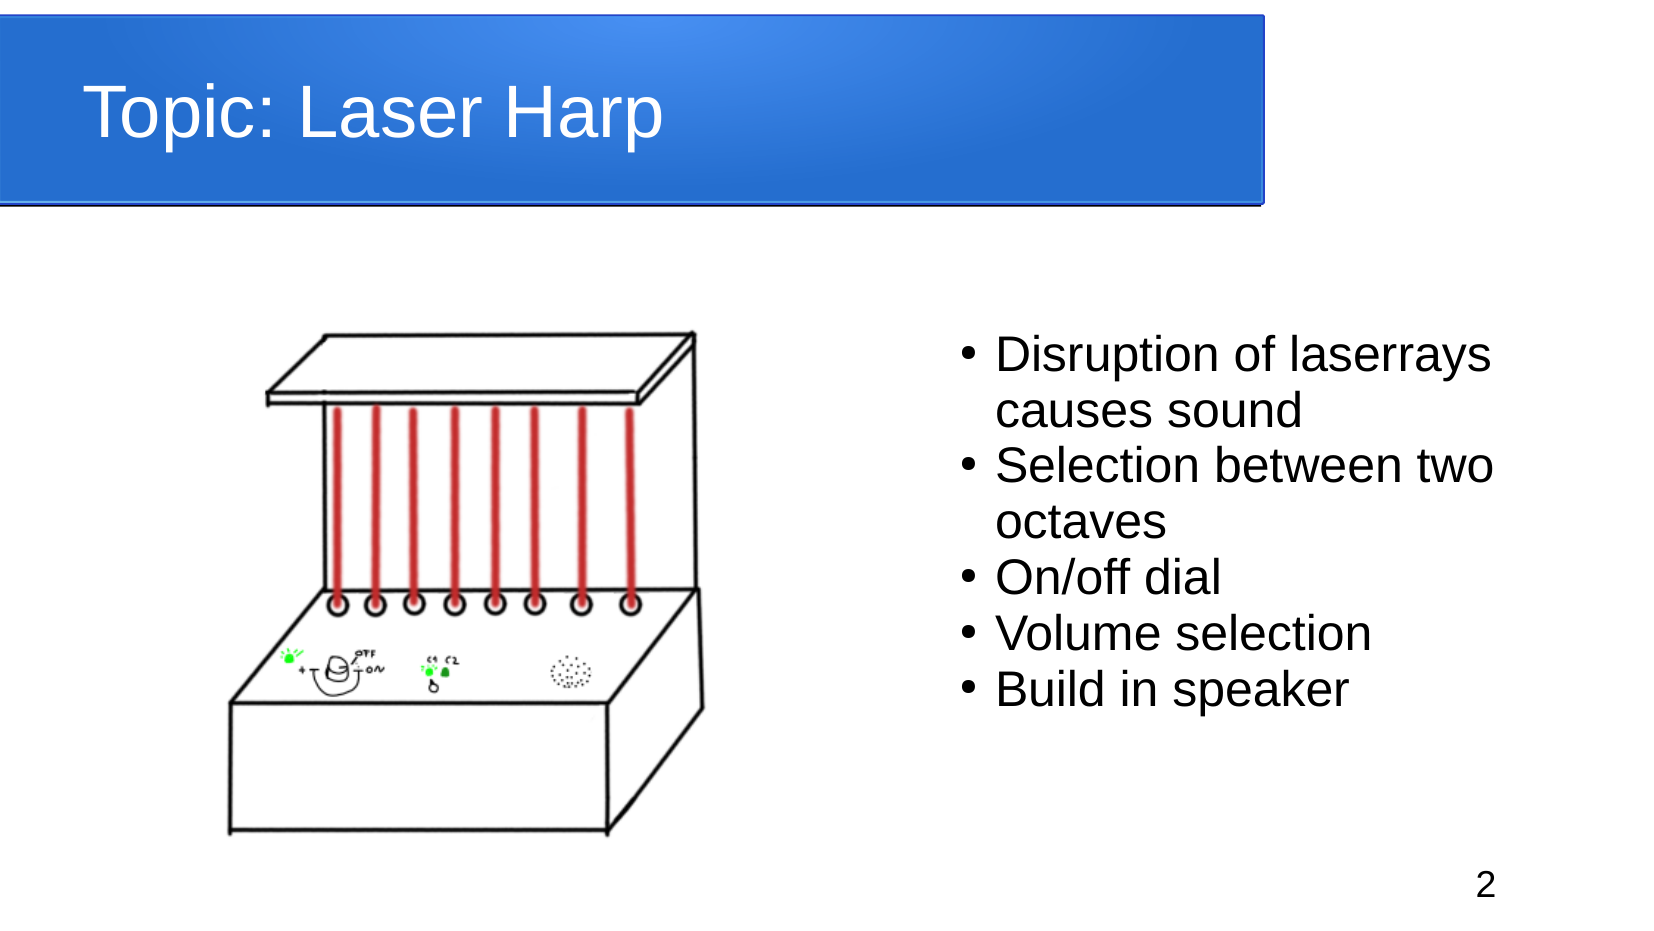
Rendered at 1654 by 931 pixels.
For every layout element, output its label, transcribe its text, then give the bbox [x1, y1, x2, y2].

title Topic: Laser Harp [82, 35, 1235, 189]
picture [11, 210, 851, 931]
text_box Disruption of laserrays causes sound Selection between two octaves On/off dial Volume selection Build in speaker [944, 318, 1571, 724]
text_box <Foliennummer> [1460, 856, 1654, 927]
